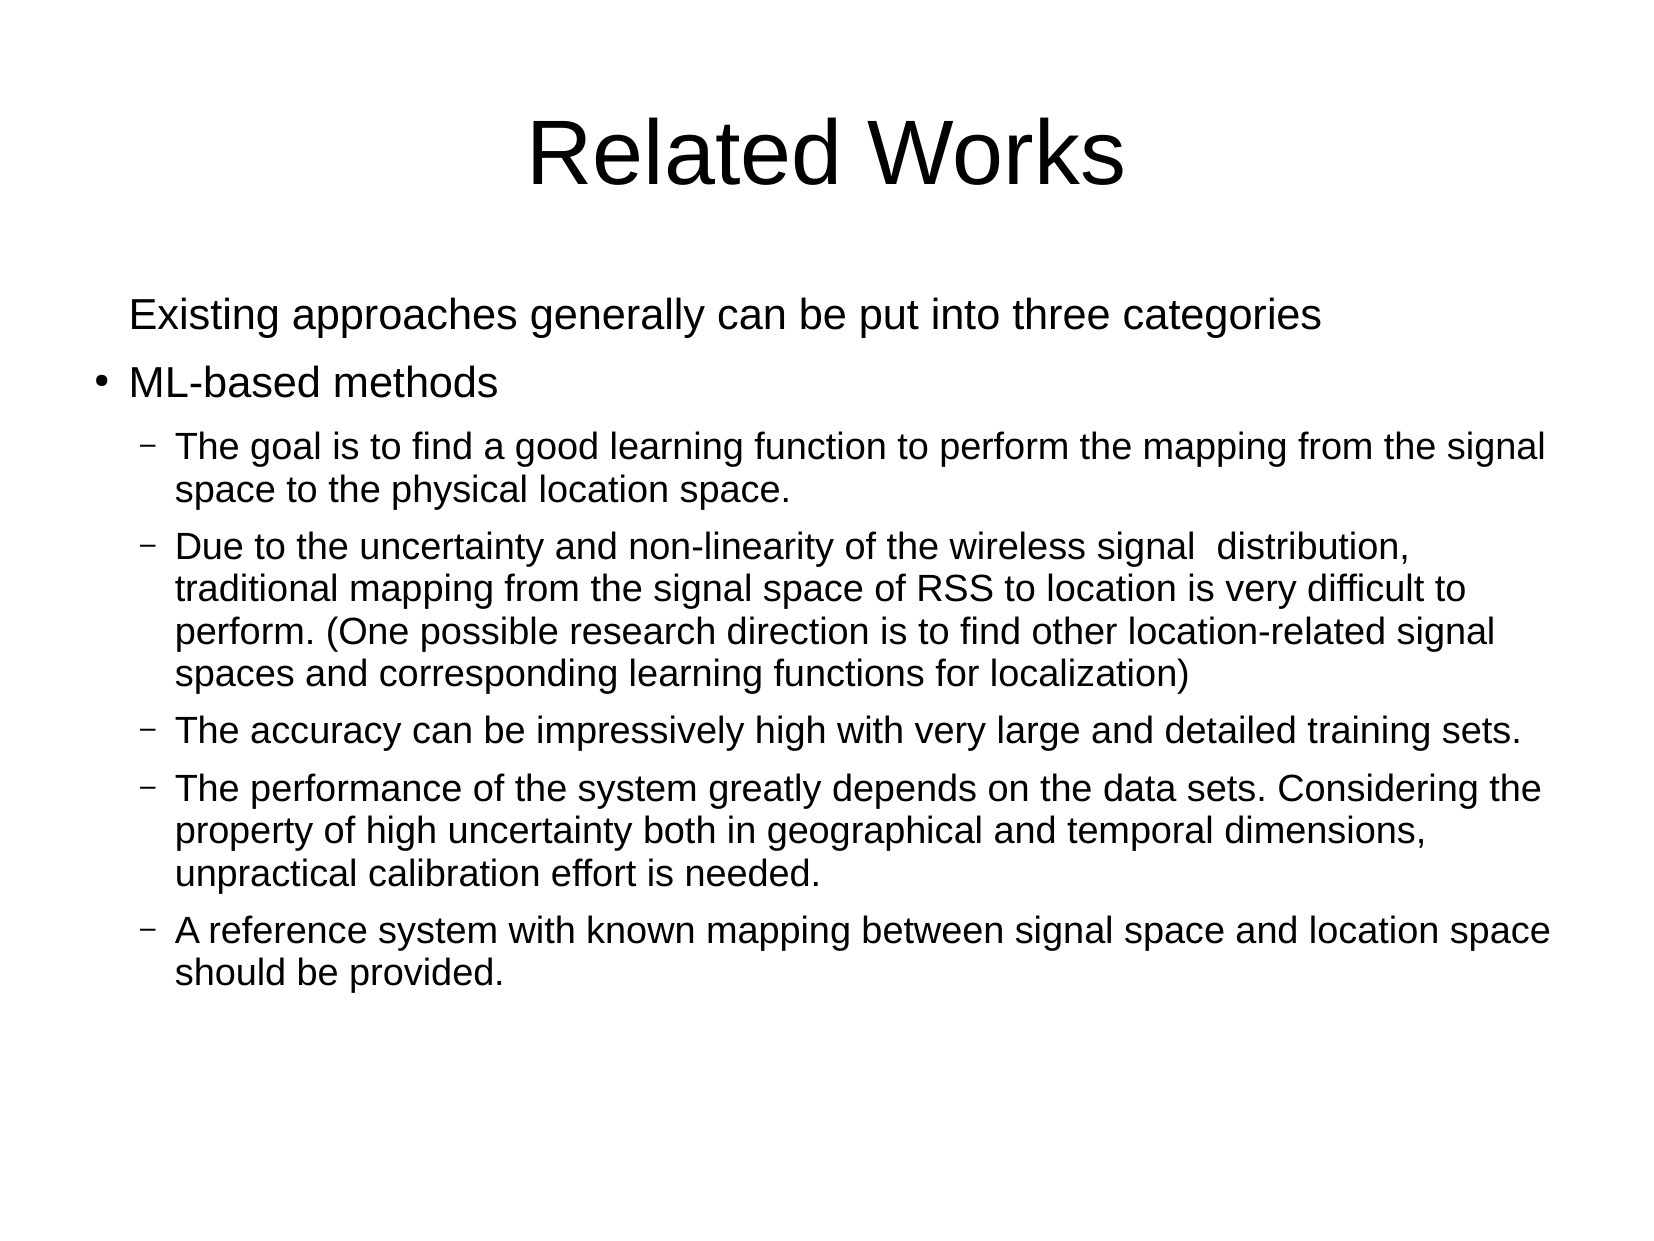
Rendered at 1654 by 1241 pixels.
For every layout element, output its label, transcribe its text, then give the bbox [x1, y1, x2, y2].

title Related Works [82, 49, 1571, 257]
list Existing approaches generally can be put into three categories ML-based methods The goal is to find a good learning function to perform the mapping from the signal space to the physical location space. Due to the uncertainty and non-linearity of the wireless signal distribution, traditional mapping from the signal space of RSS to location is very difficult to perform. (One possible research direction is to find other location-related signal spaces and corresponding learning functions for localization) The accuracy can be impressively high with very large and detailed training sets. The performance of the system greatly depends on the data sets. Considering the property of high uncertainty both in geographical and temporal dimensions, unpractical calibration effort is needed. A reference system with known mapping between signal space and location space should be provided. [82, 290, 1571, 1010]
